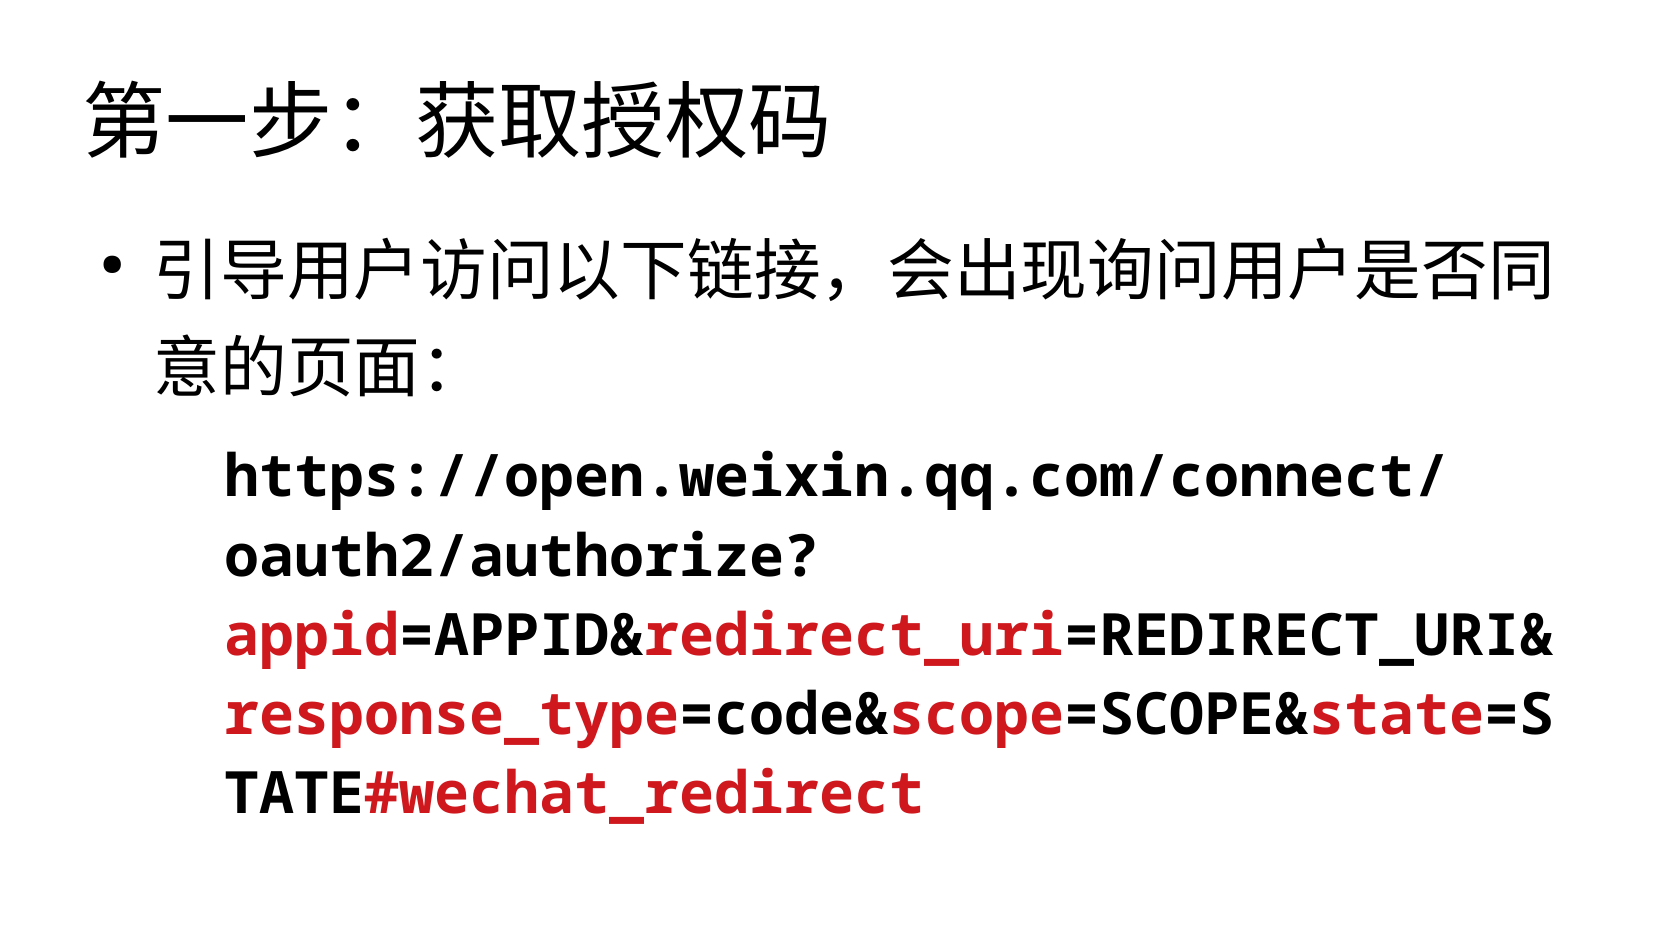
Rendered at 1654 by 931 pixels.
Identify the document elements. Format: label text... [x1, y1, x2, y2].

title 第一步：获取授权码 [82, 37, 1571, 193]
list 引导用户访问以下链接，会出现询问用户是否同意的页面： https://open.weixin.qq.com/connect/oauth2/authorize?appid=APPID&redirect_uri=REDIRECT_URI&response_type=code&scope=SCOPE&state=STATE#wechat_redirect [82, 217, 1571, 848]
